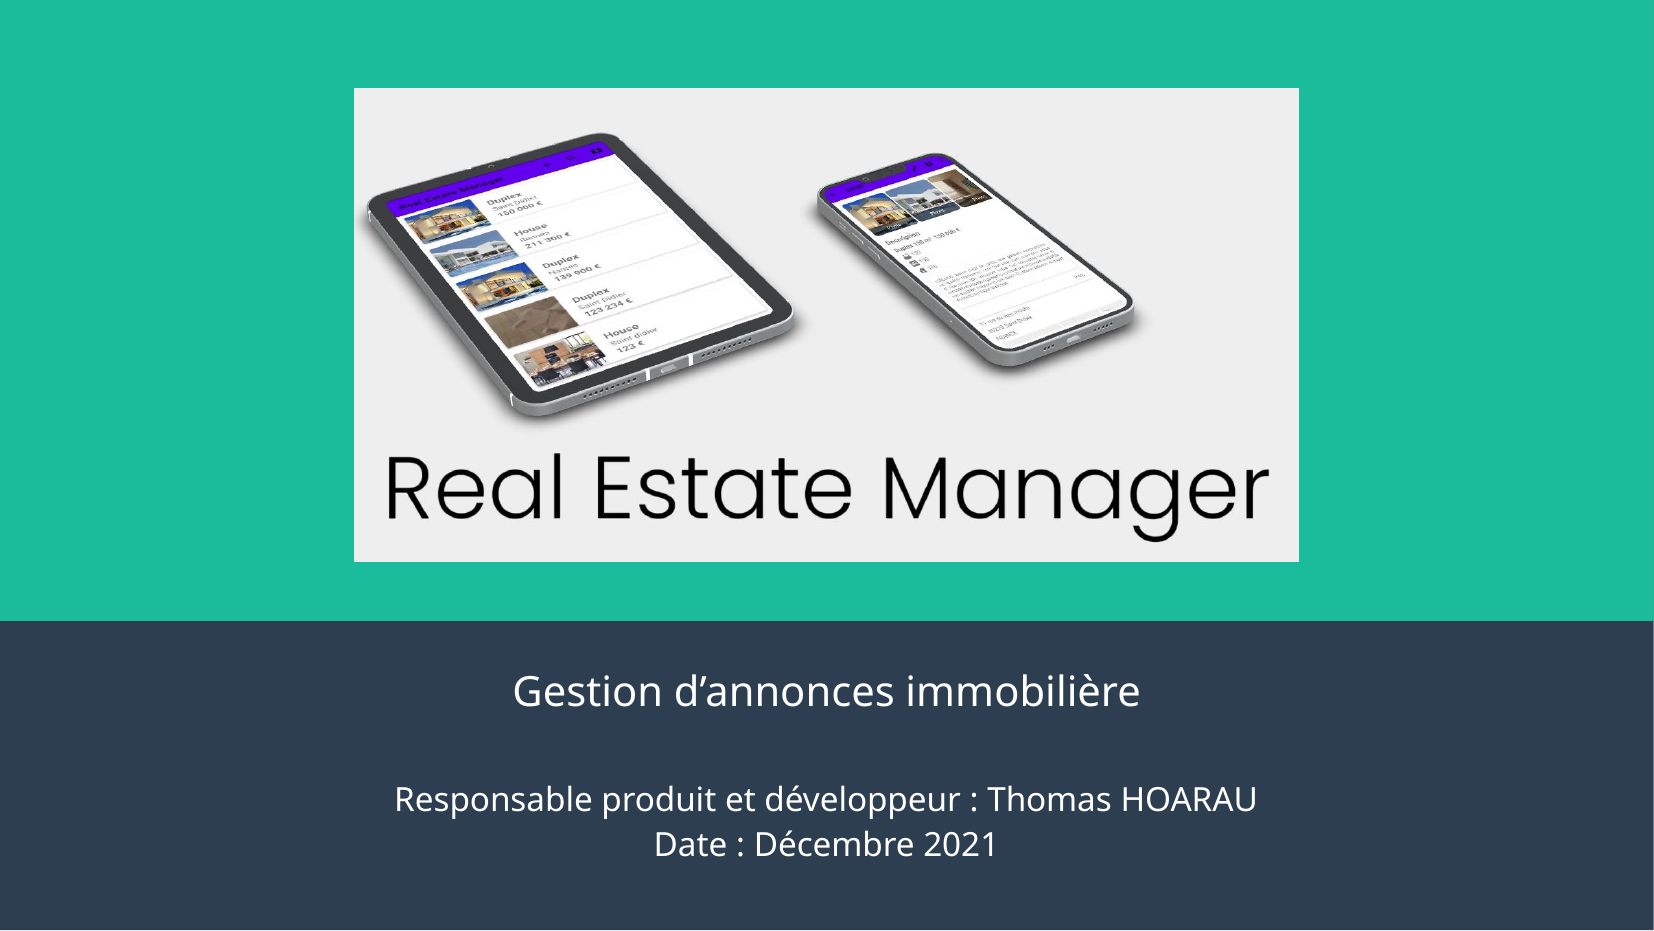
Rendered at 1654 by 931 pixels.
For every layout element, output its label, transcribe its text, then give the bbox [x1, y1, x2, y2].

picture [354, 88, 1299, 562]
subtitle Gestion d’annonces immobilière Responsable produit et développeur : Thomas HOARAU Date : Décembre 2021 [59, 642, 1595, 886]
